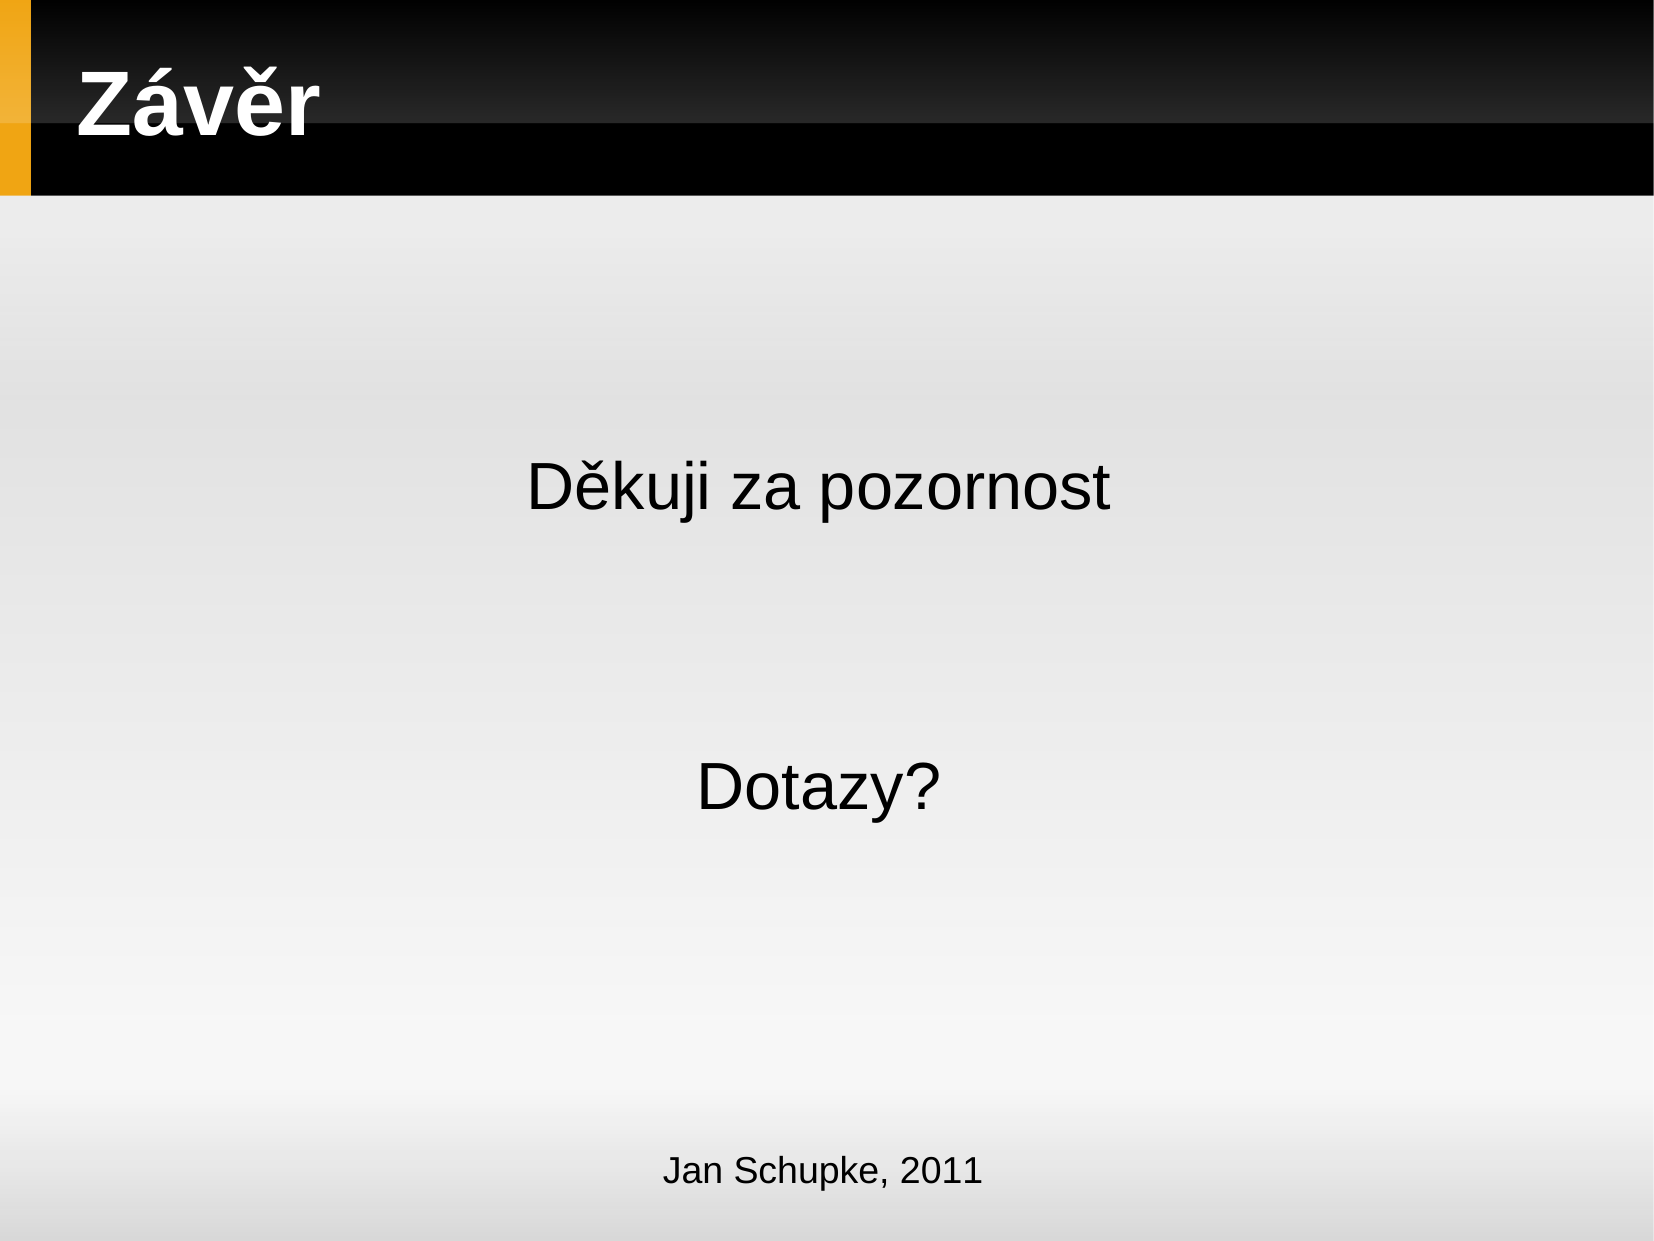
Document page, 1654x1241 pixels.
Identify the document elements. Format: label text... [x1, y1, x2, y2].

title Závěr [76, 0, 1565, 208]
text_box Děkuji za pozornost [75, 372, 1564, 601]
picture [0, 0, 1654, 1241]
text_box Jan Schupke, 2011 [600, 1141, 1046, 1201]
subtitle Dotazy? [75, 672, 1564, 901]
